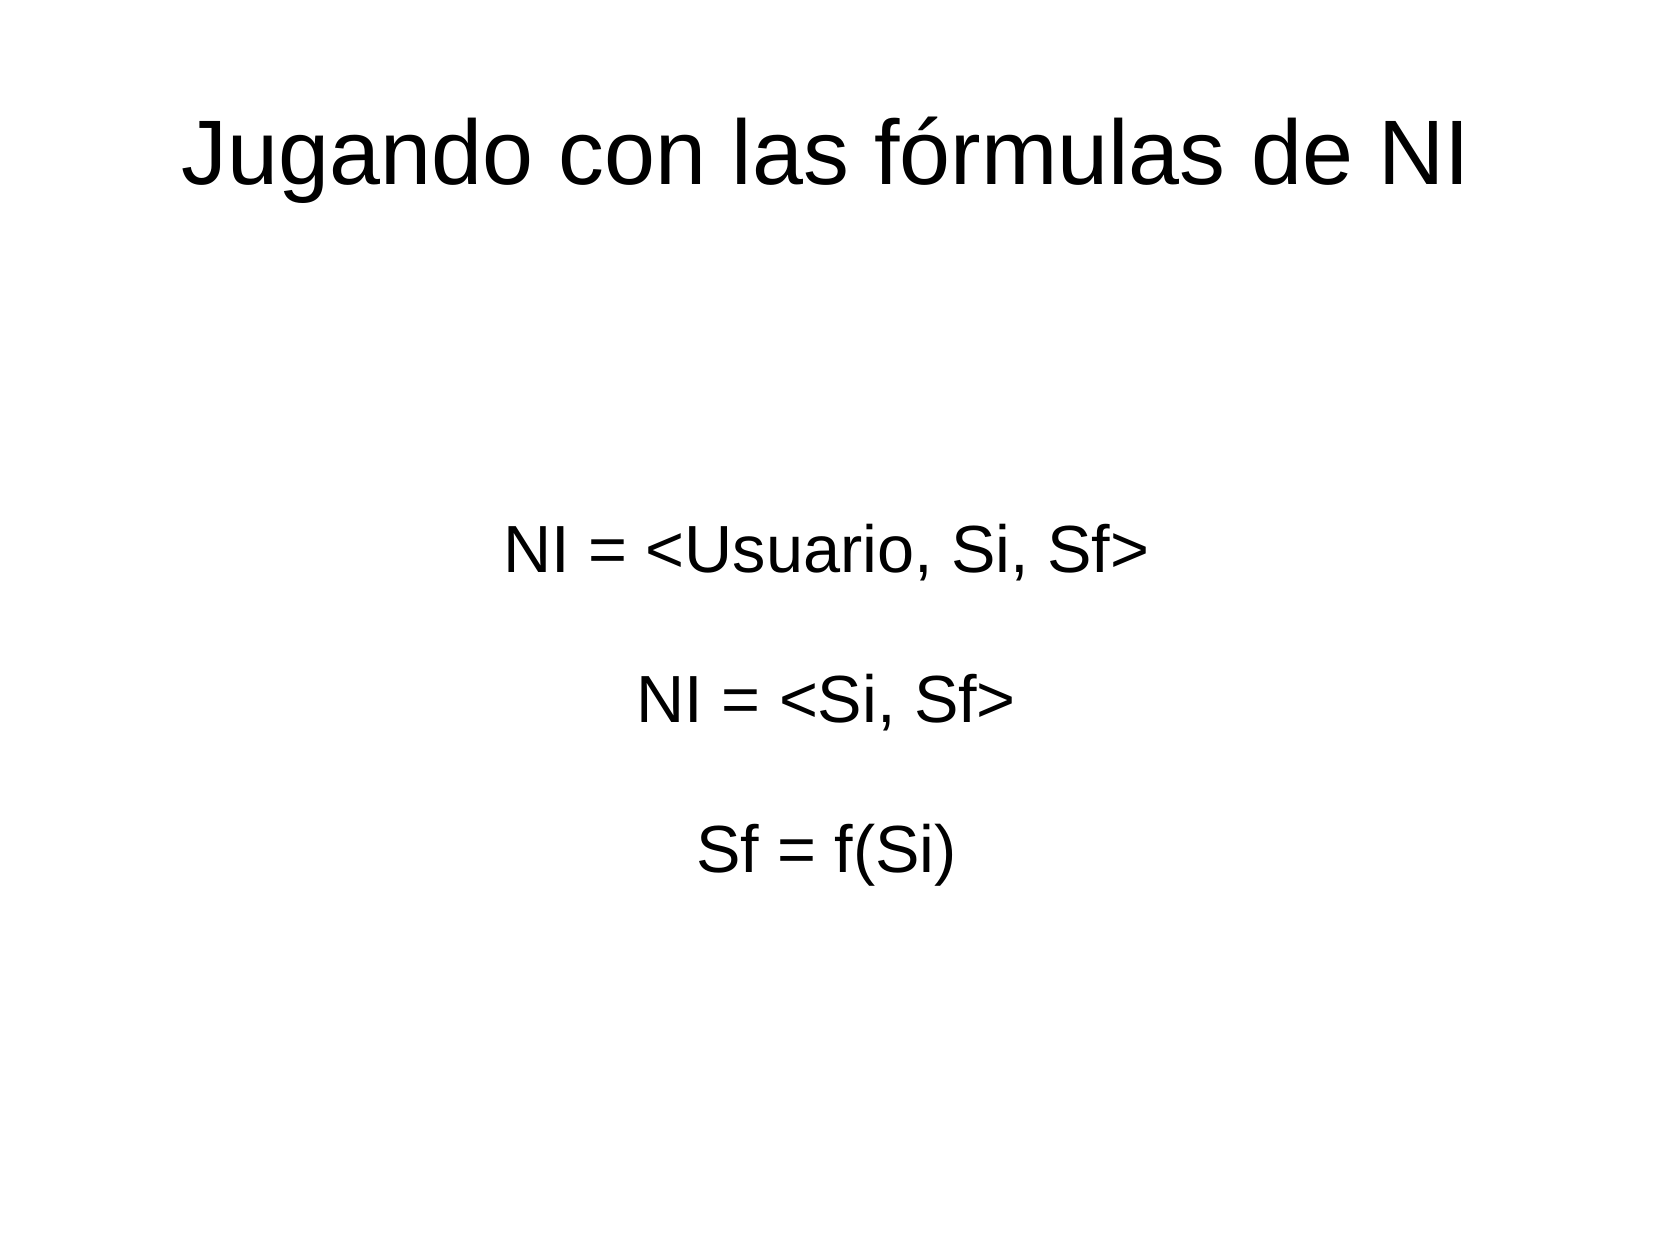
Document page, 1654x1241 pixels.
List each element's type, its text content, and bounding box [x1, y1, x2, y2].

title Jugando con las fórmulas de NI [82, 49, 1571, 257]
subtitle NI = <Usuario, Si, Sf> NI = <Si, Sf> Sf = f(Si) [82, 290, 1571, 1109]
